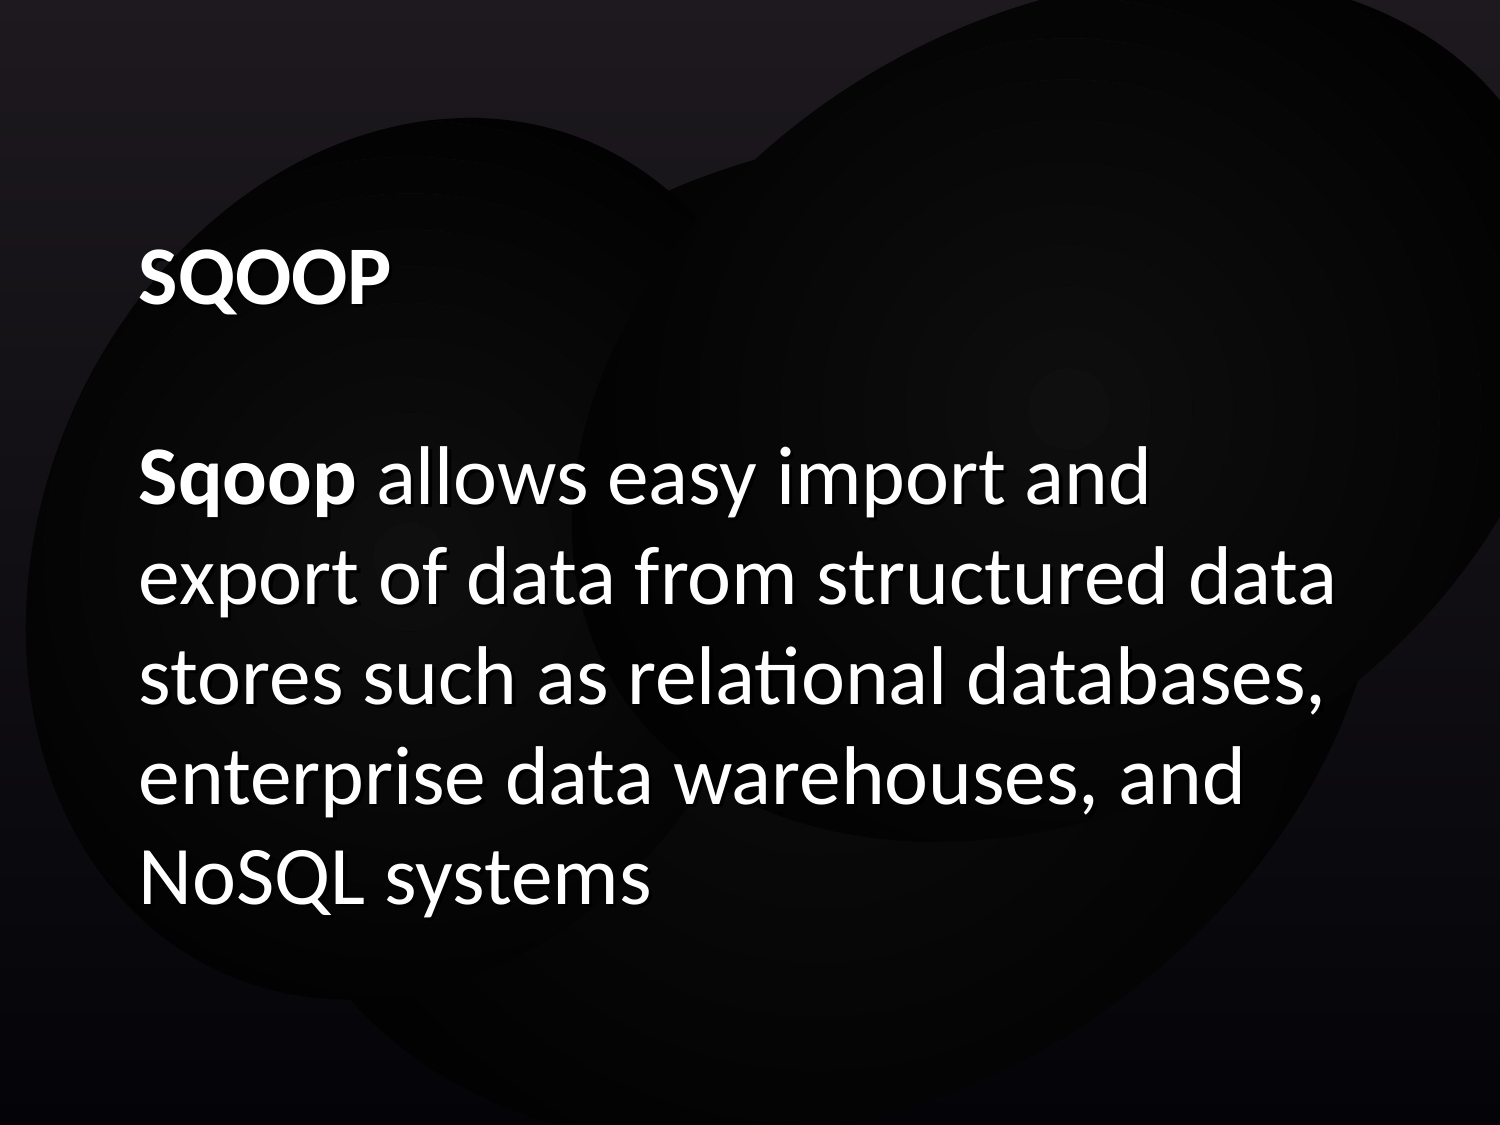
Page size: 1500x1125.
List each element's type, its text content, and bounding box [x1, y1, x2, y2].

title SQOOP Sqoop allows easy import and export of data from structured data stores such as relational databases, enterprise data warehouses, and NoSQL systems [123, 149, 1362, 929]
